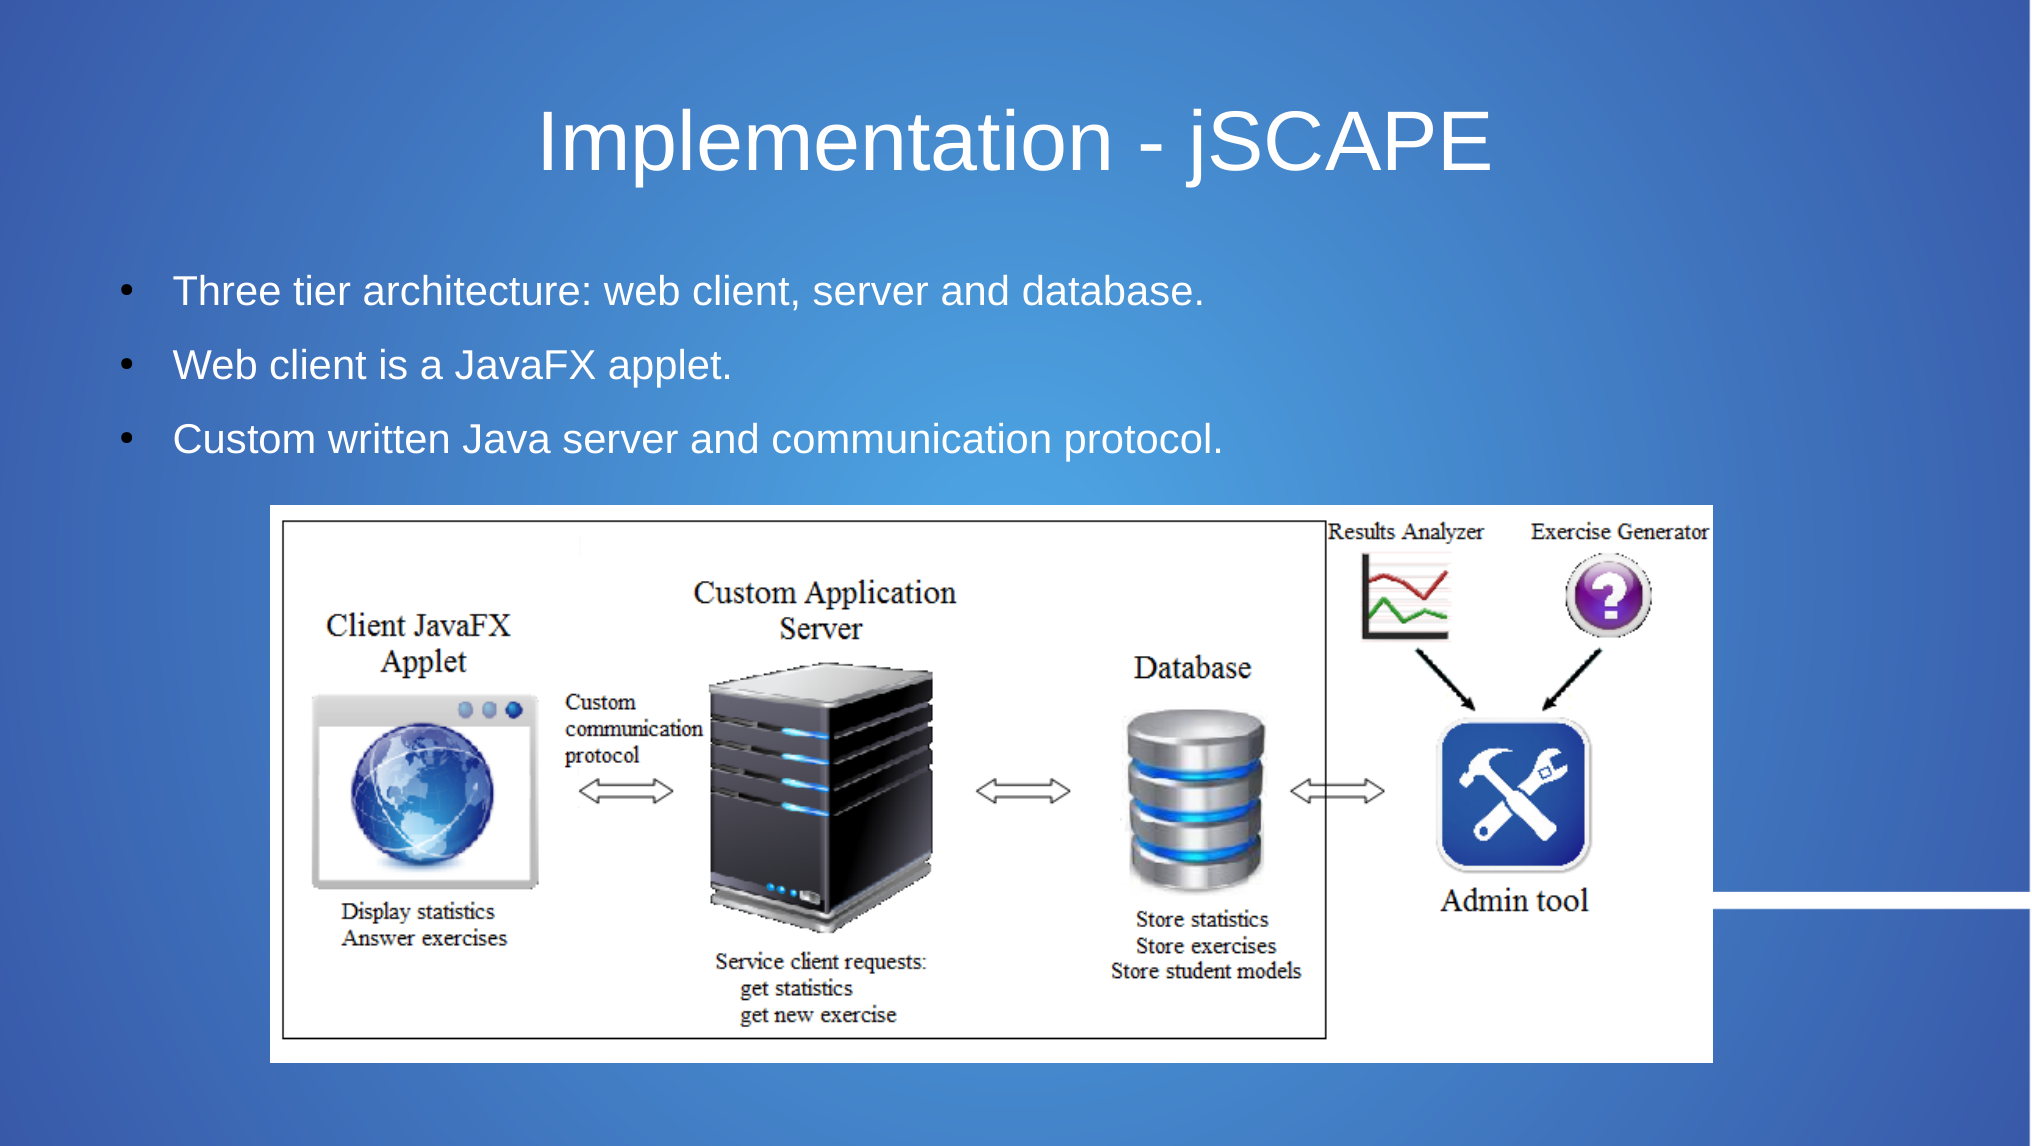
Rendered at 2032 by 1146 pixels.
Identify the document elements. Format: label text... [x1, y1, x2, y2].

title Implementation - jSCAPE [101, 45, 1930, 237]
picture [0, 0, 2032, 1146]
list Three tier architecture: web client, server and database. Web client is a JavaFX applet. Custom written Java server and communication protocol. [101, 268, 1930, 933]
